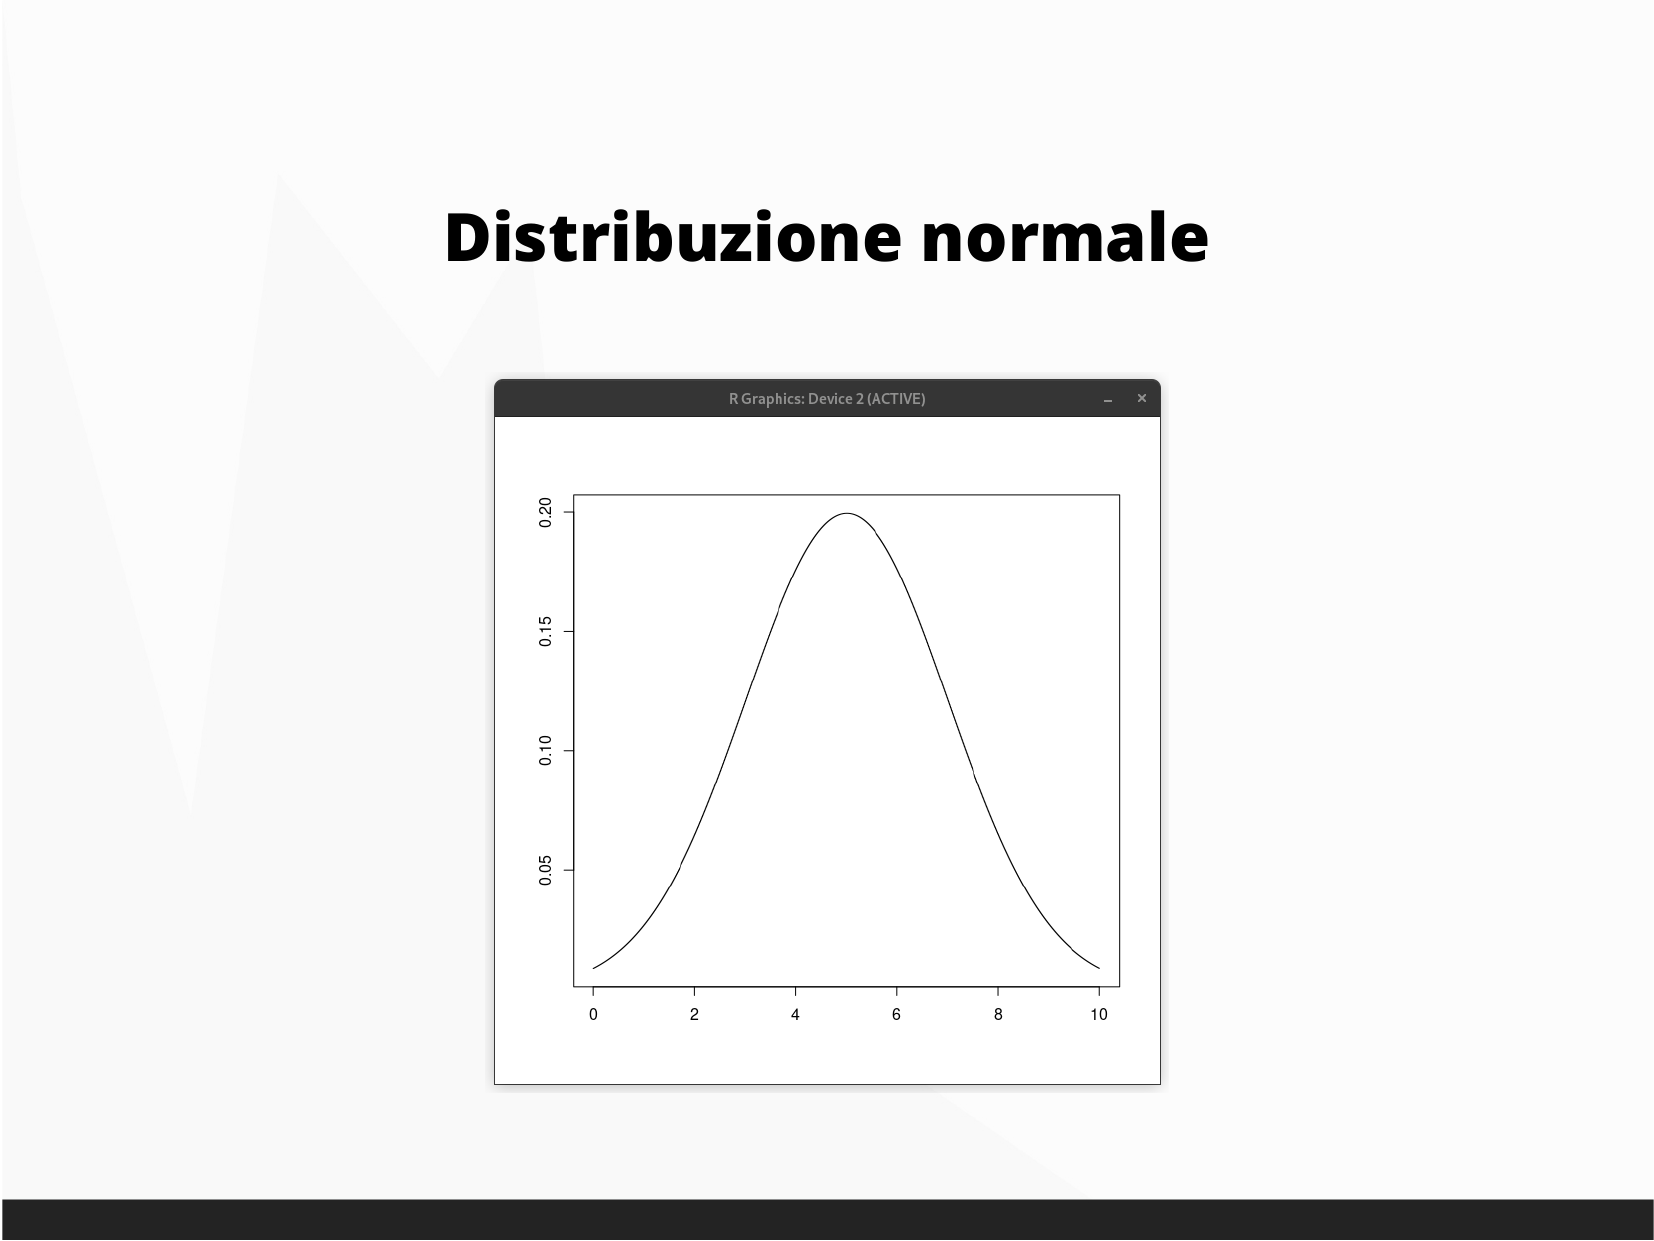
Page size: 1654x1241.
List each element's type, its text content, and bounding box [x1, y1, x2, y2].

title Distribuzione normale [82, 132, 1571, 340]
picture [2, 0, 1654, 1241]
